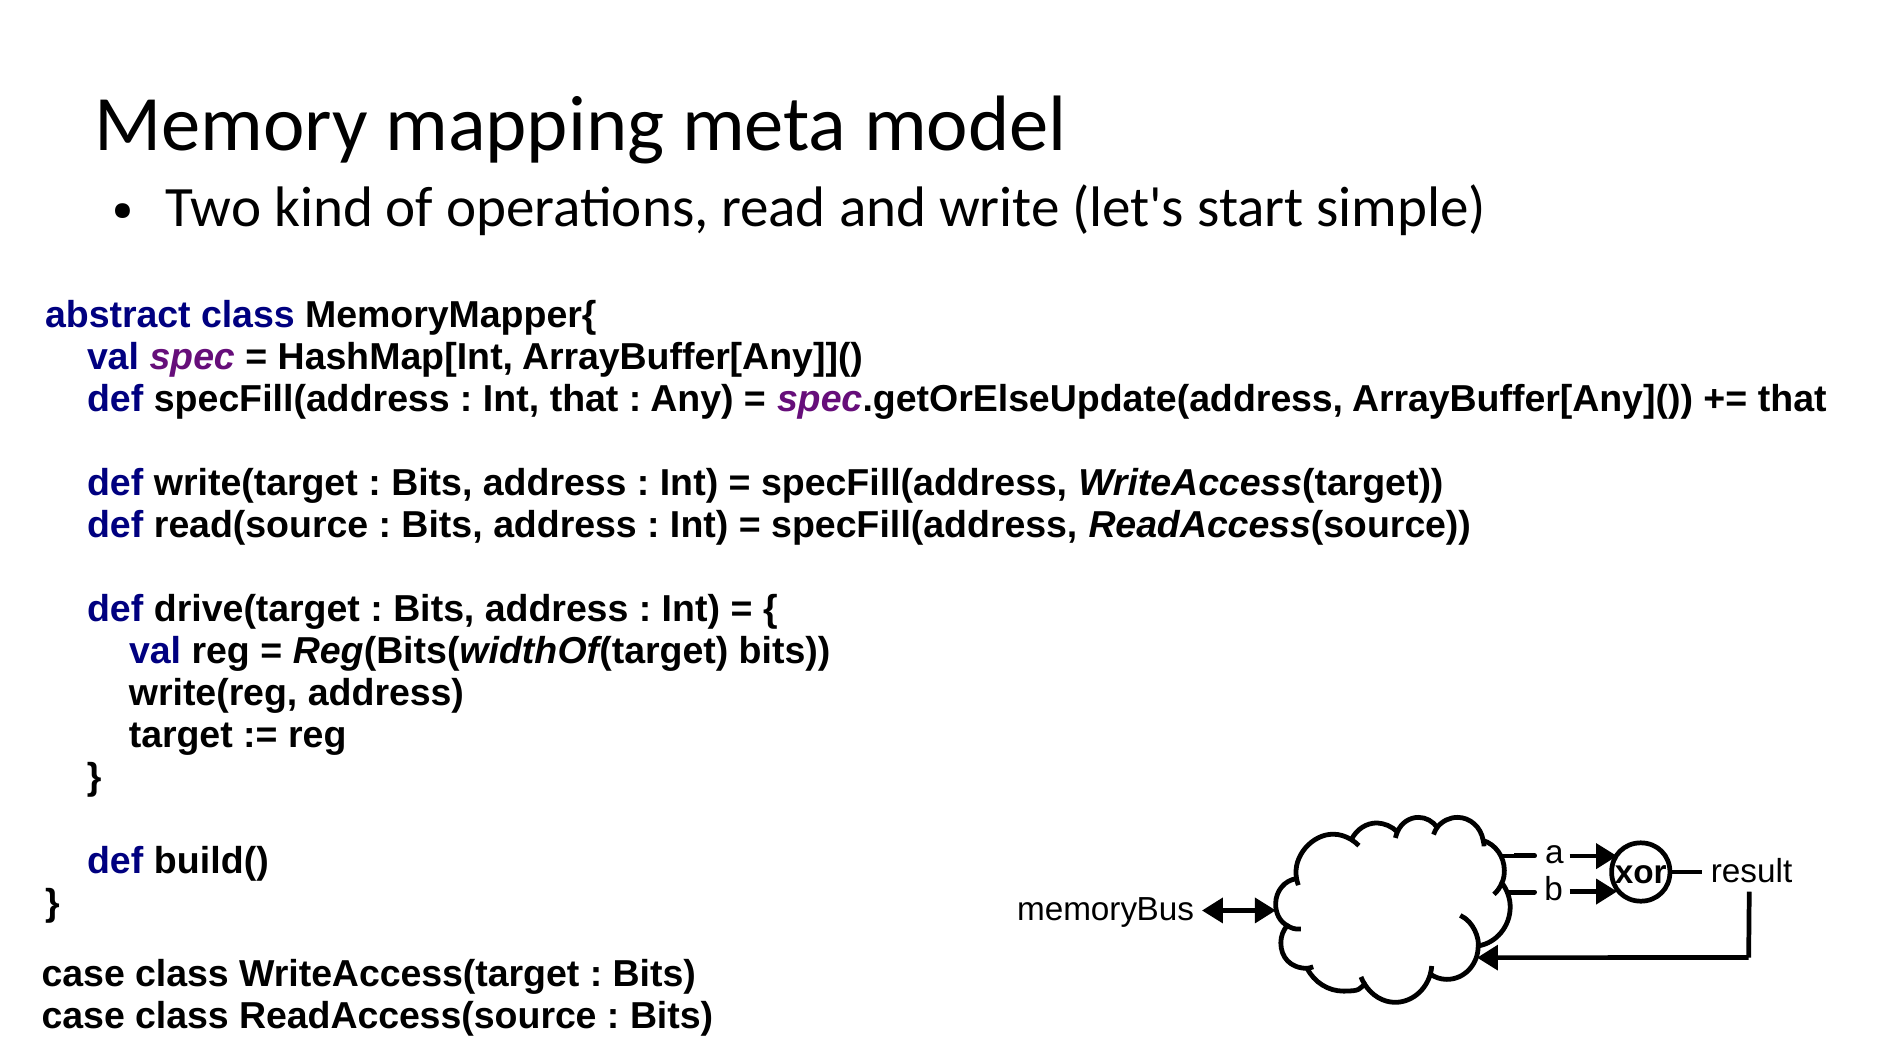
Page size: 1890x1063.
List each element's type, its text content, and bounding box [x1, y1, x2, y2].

text_box case class WriteAccess(target : Bits) case class ReadAccess(source : Bits) [26, 944, 756, 1054]
text_box abstract class MemoryMapper{ val spec = HashMap[Int, ArrayBuffer[Any]]() def specFill(address : Int, that : Any) = spec.getOrElseUpdate(address, ArrayBuffer[Any]()) += that def write(target : Bits, address : Int) = specFill(address, WriteAccess(target)) def read(source : Bits, address : Int) = specFill(address, ReadAccess(source)) def drive(target : Bits, address : Int) = { val reg = Reg(Bits(widthOf(target) bits)) write(reg, address) target := reg } def build() } [30, 285, 1843, 1063]
picture [1002, 814, 1808, 1005]
list Two kind of operations, read and write (let's start simple) [94, 183, 1796, 285]
title Memory mapping meta model [94, 42, 1796, 183]
